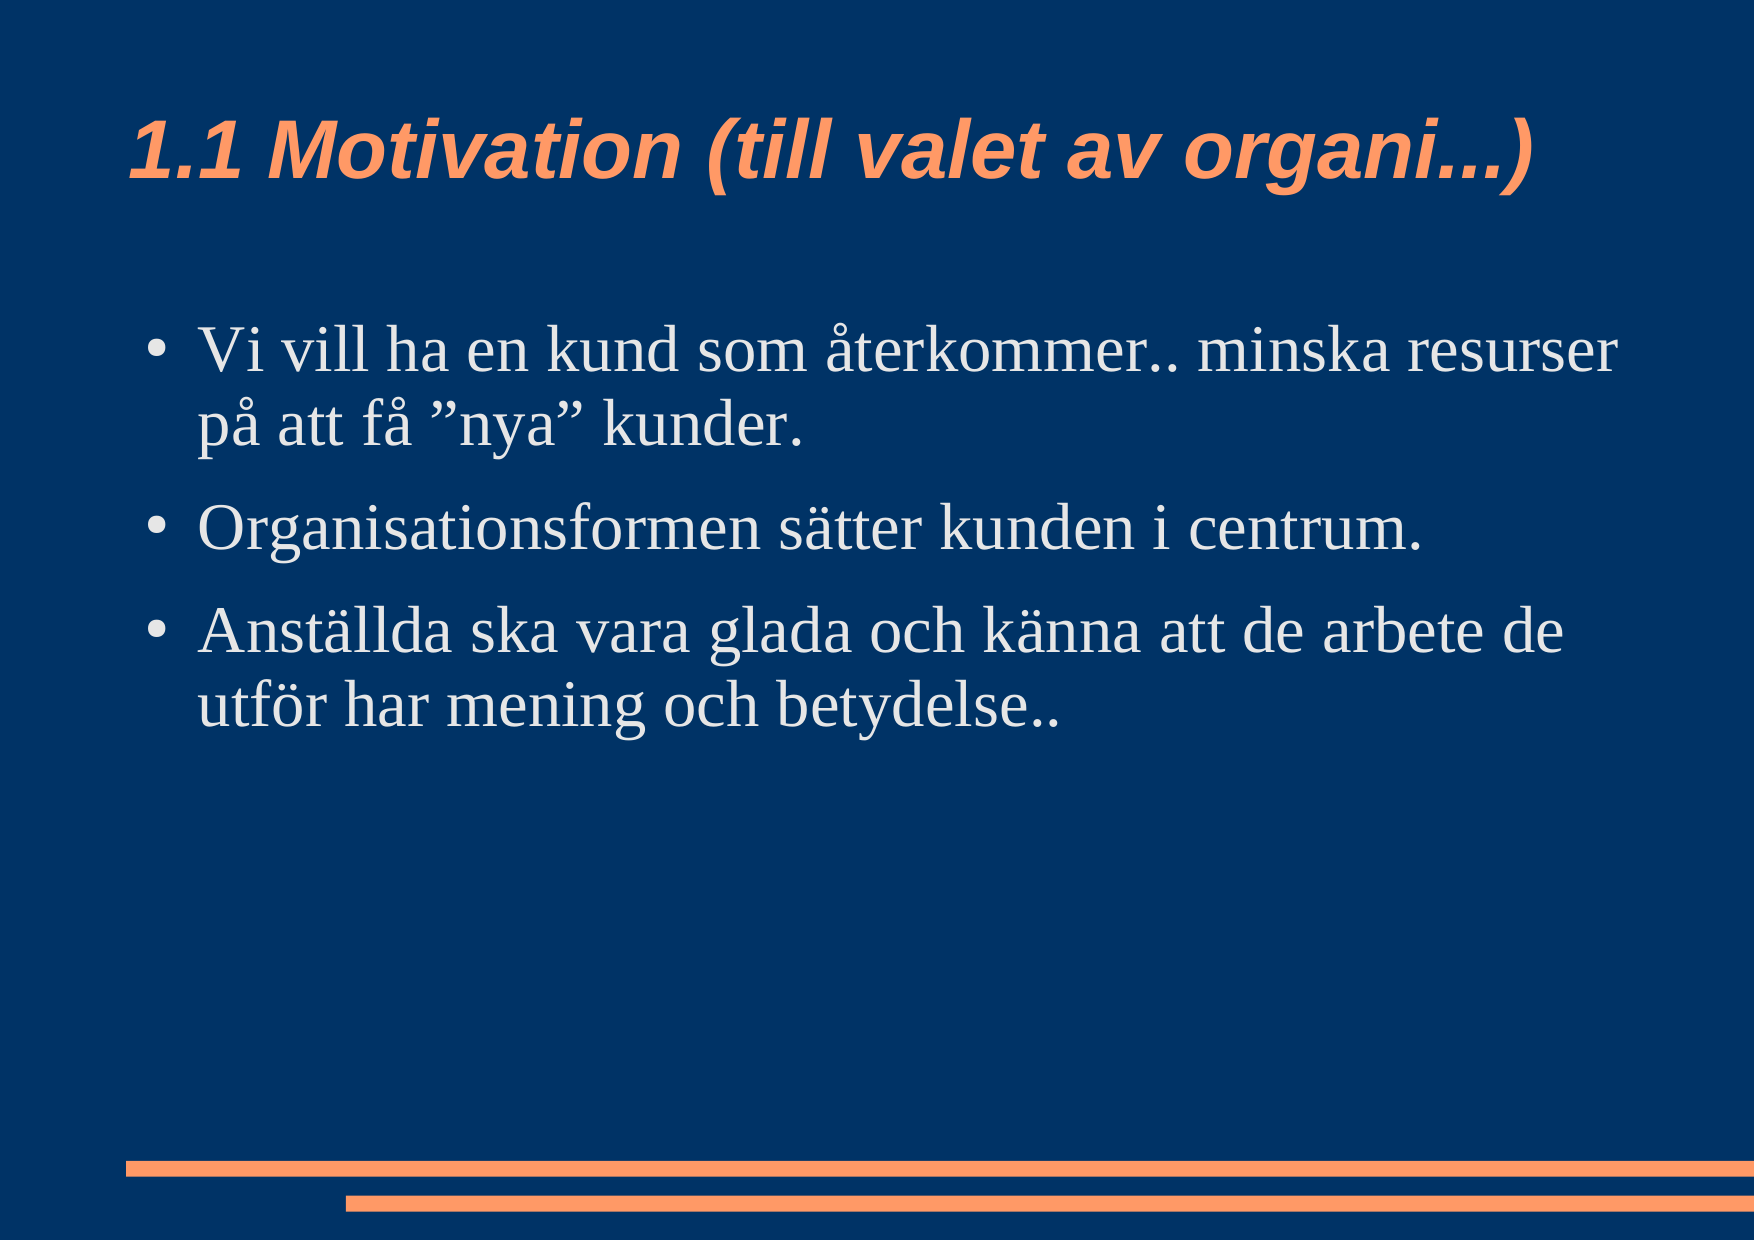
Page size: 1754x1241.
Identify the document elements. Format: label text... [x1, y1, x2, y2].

list Vi vill ha en kund som återkommer.. minska resurser på att få ”nya” kunder. Organisationsformen sätter kunden i centrum. Anställda ska vara glada och känna att de arbete de utför har mening och betydelse.. [127, 312, 1654, 1123]
title 1.1 Motivation (till valet av organi...) [128, 46, 1627, 254]
